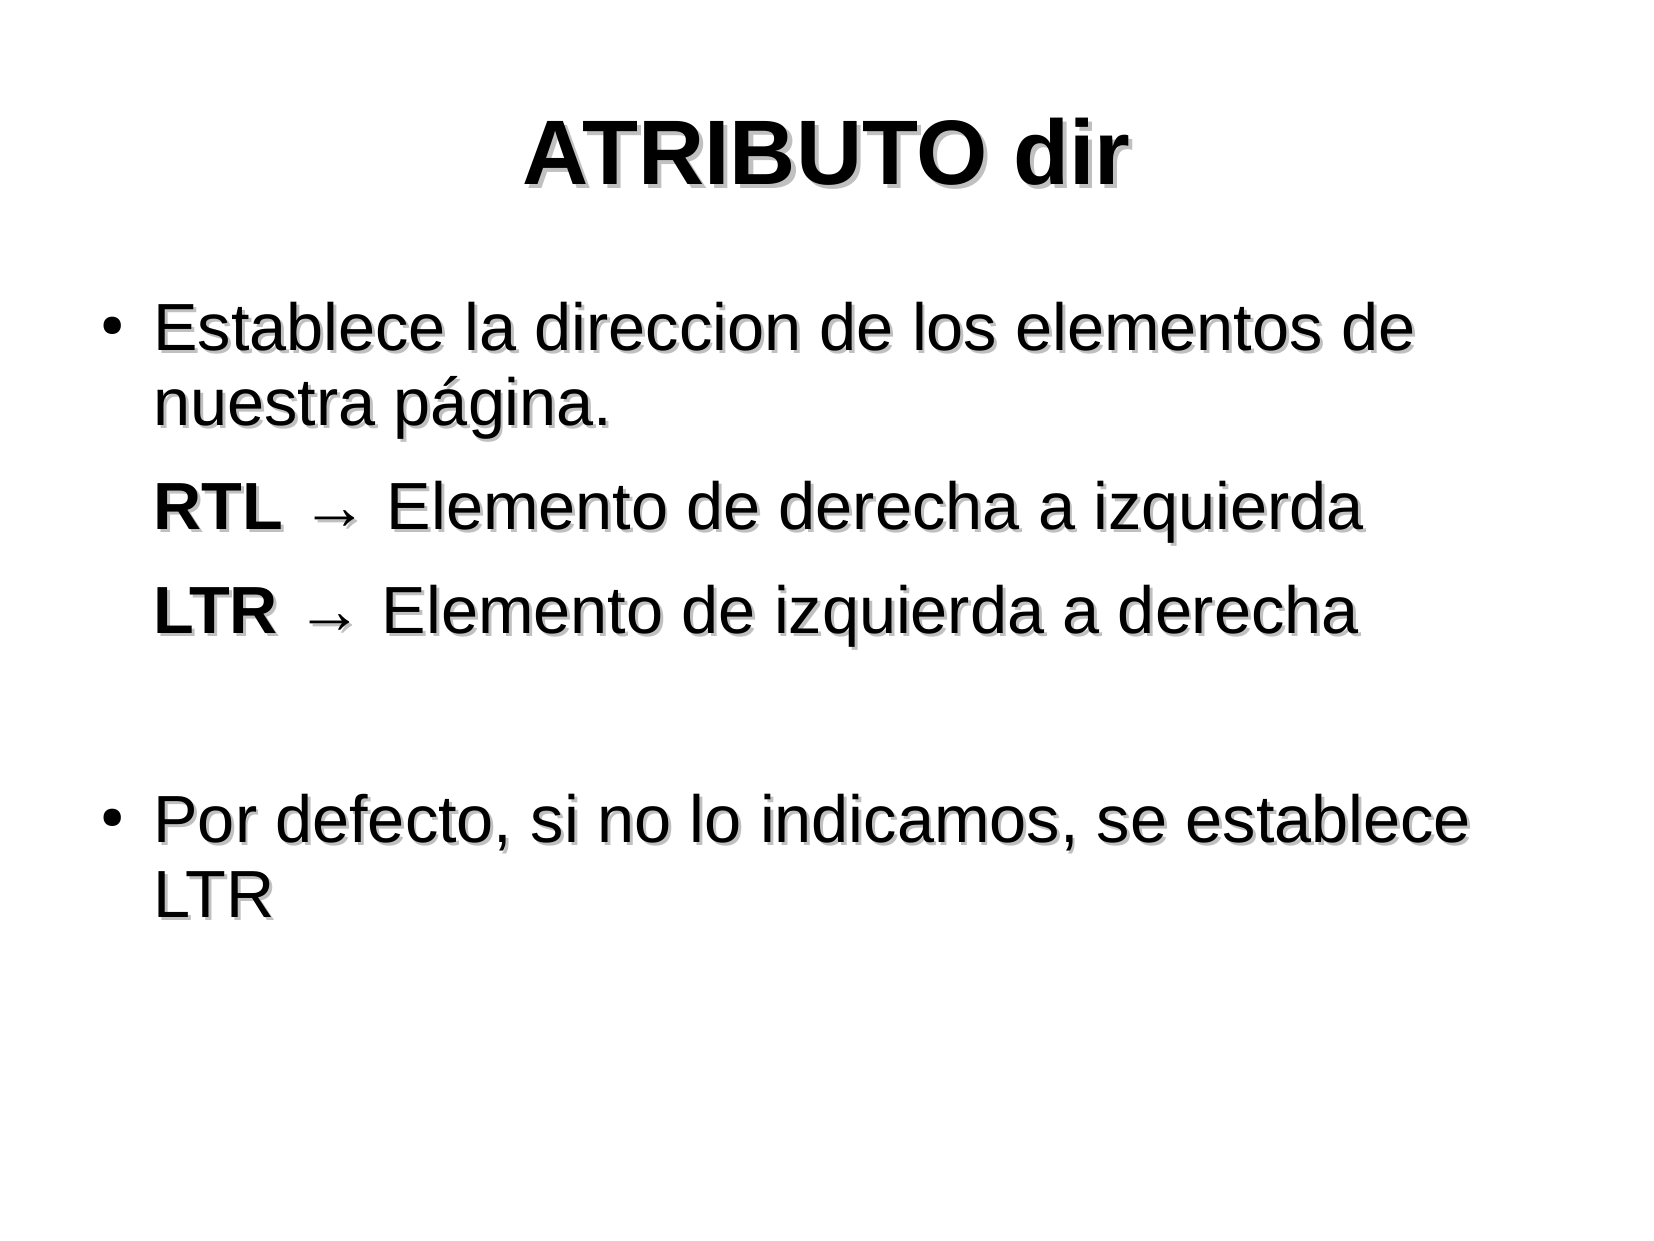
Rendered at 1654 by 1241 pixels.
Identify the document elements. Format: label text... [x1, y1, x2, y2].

title ATRIBUTO dir [82, 49, 1571, 257]
list Establece la direccion de los elementos de nuestra página. RTL → Elemento de derecha a izquierda LTR → Elemento de izquierda a derecha Por defecto, si no lo indicamos, se establece LTR [82, 290, 1571, 1010]
